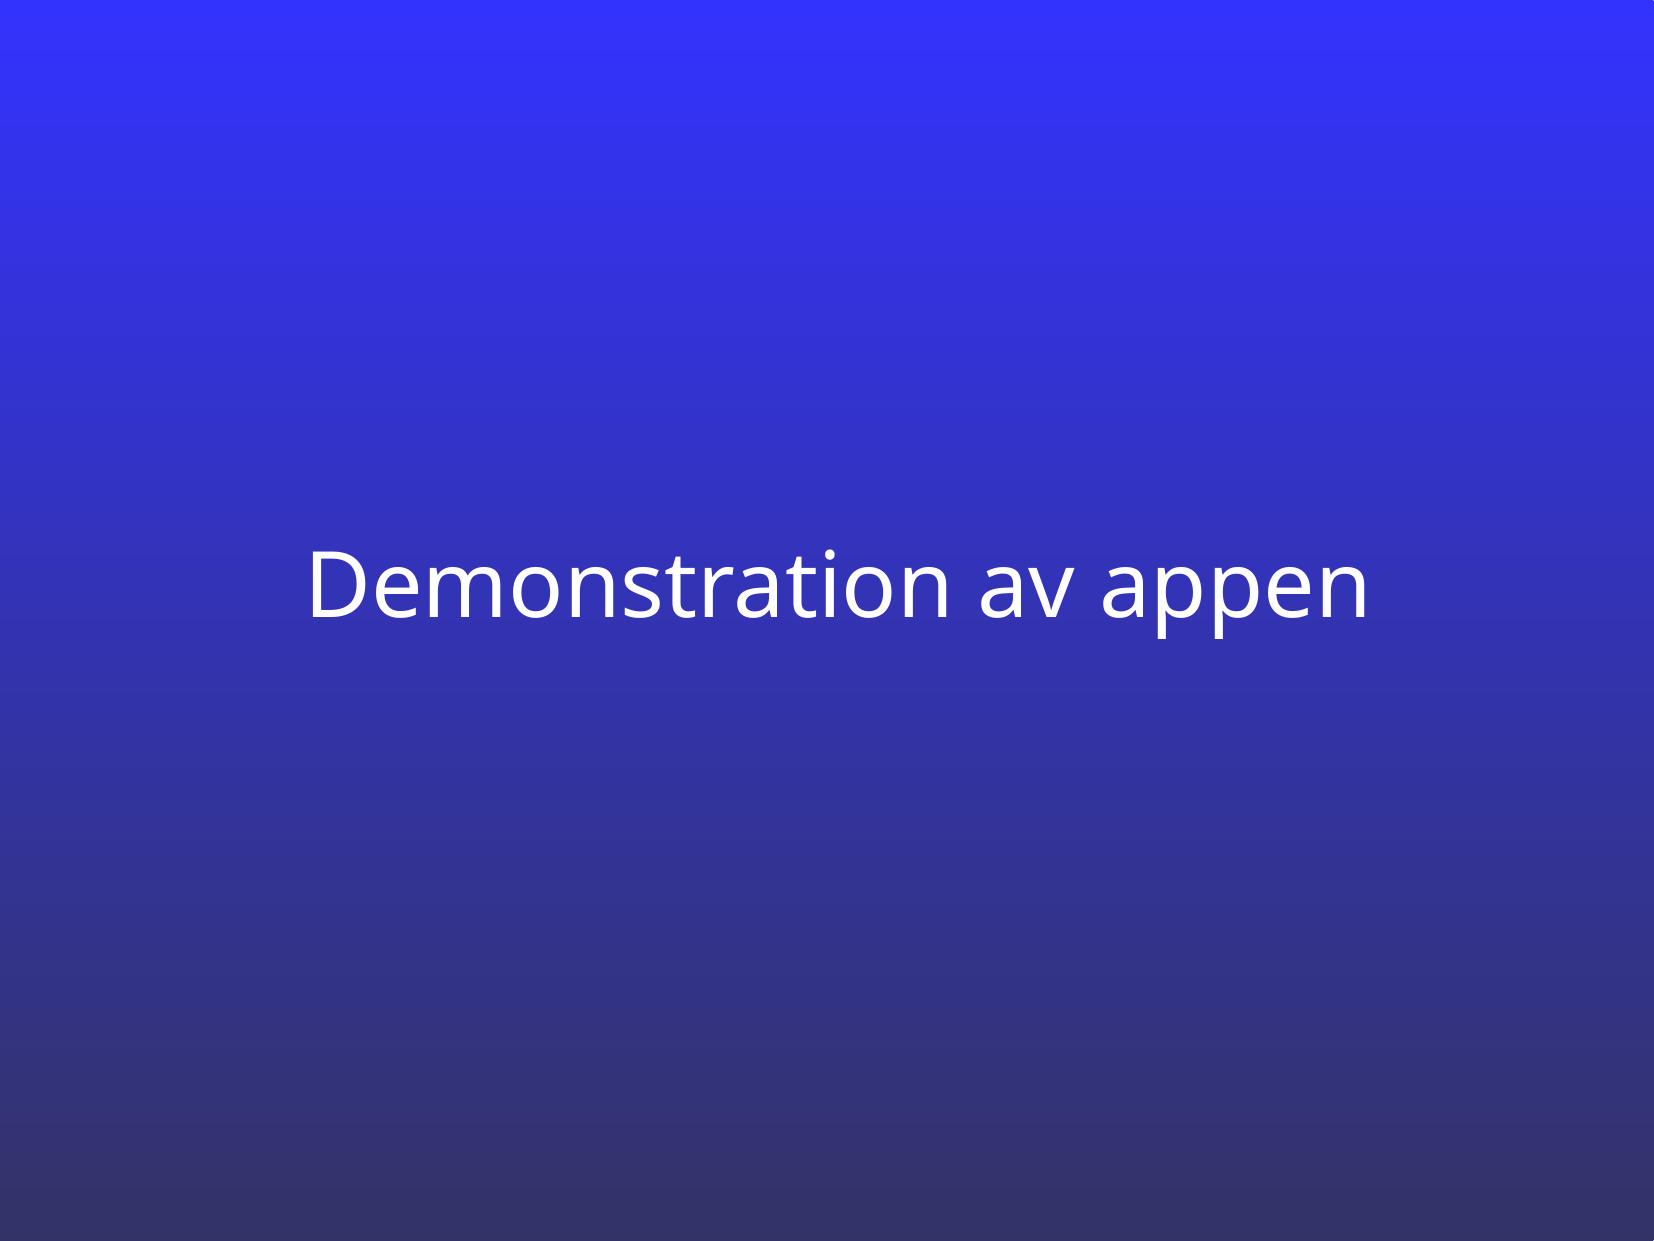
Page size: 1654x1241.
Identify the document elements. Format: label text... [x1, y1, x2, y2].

title Demonstration av appen [94, 477, 1583, 686]
